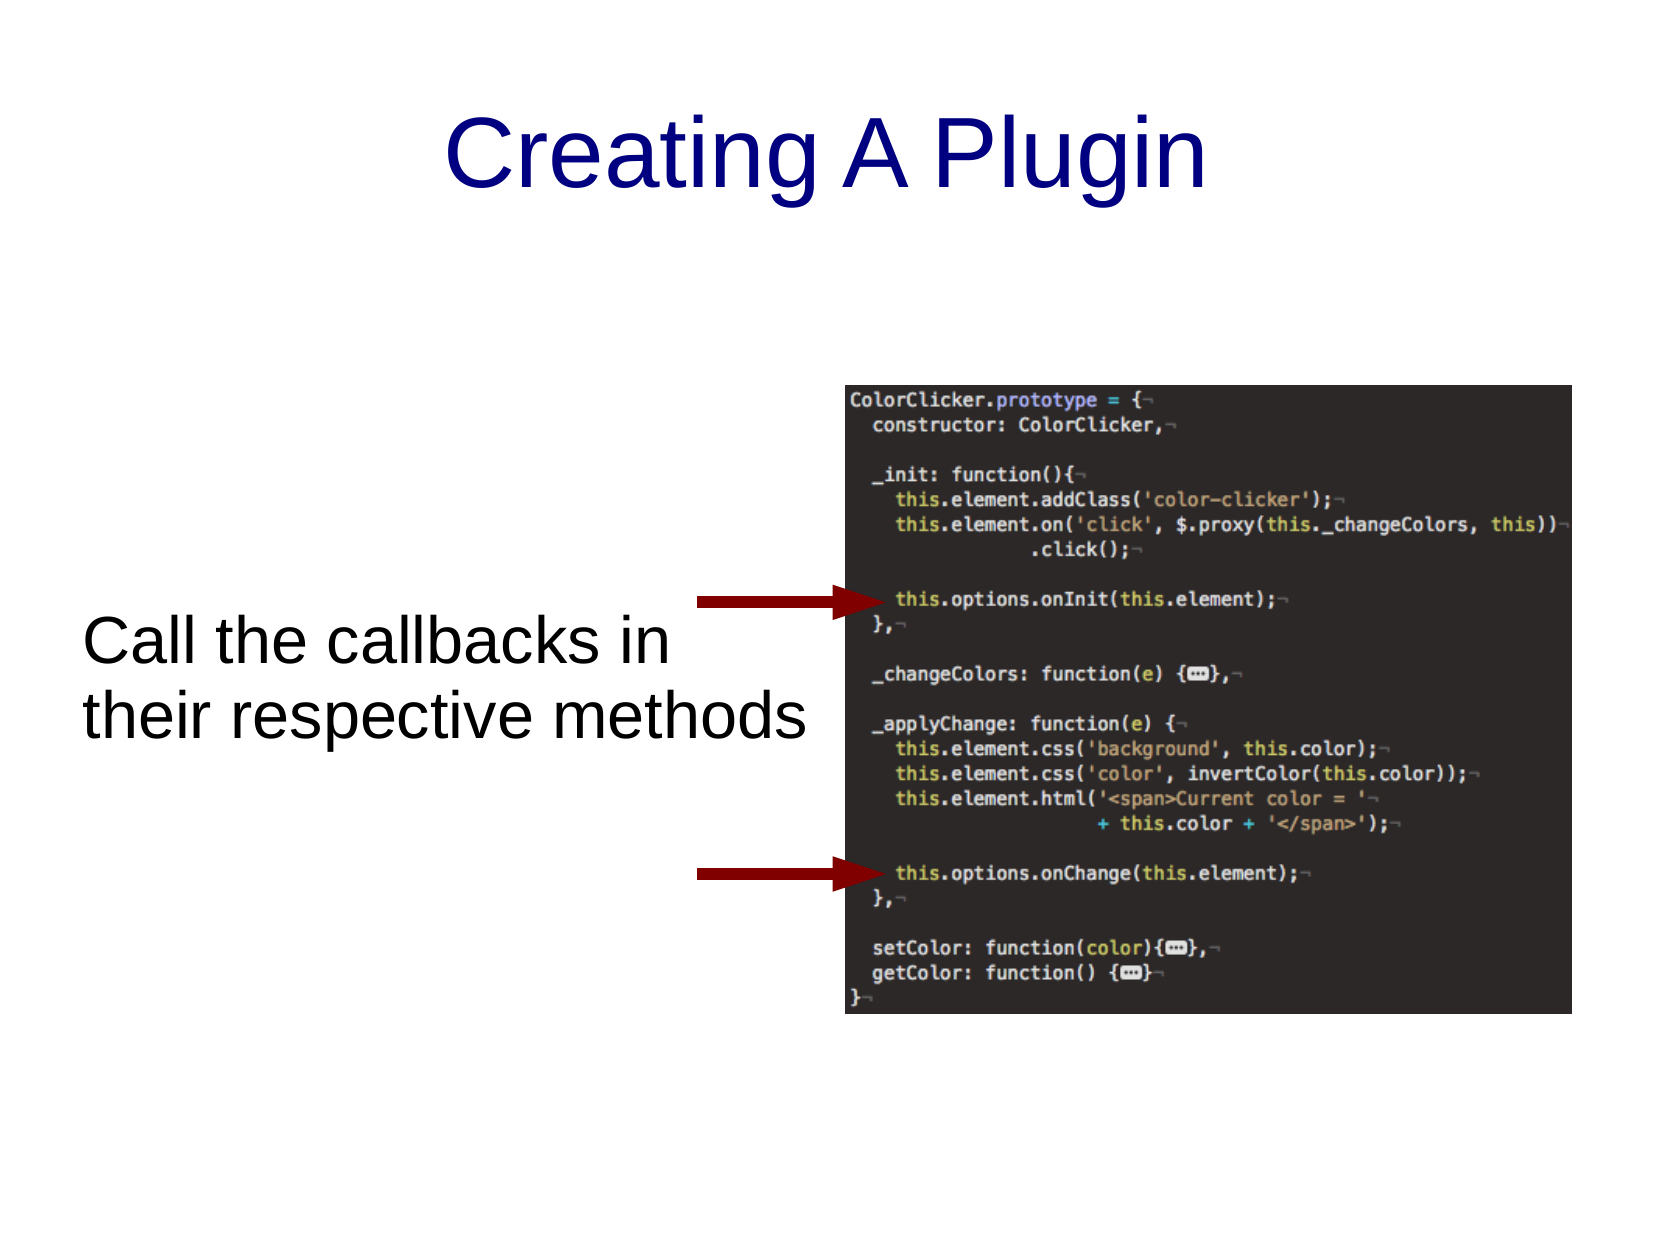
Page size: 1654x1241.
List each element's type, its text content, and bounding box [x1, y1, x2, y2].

list Call the callbacks in their respective methods [82, 290, 809, 1109]
picture [845, 385, 1572, 1014]
title Creating A Plugin [82, 49, 1571, 257]
